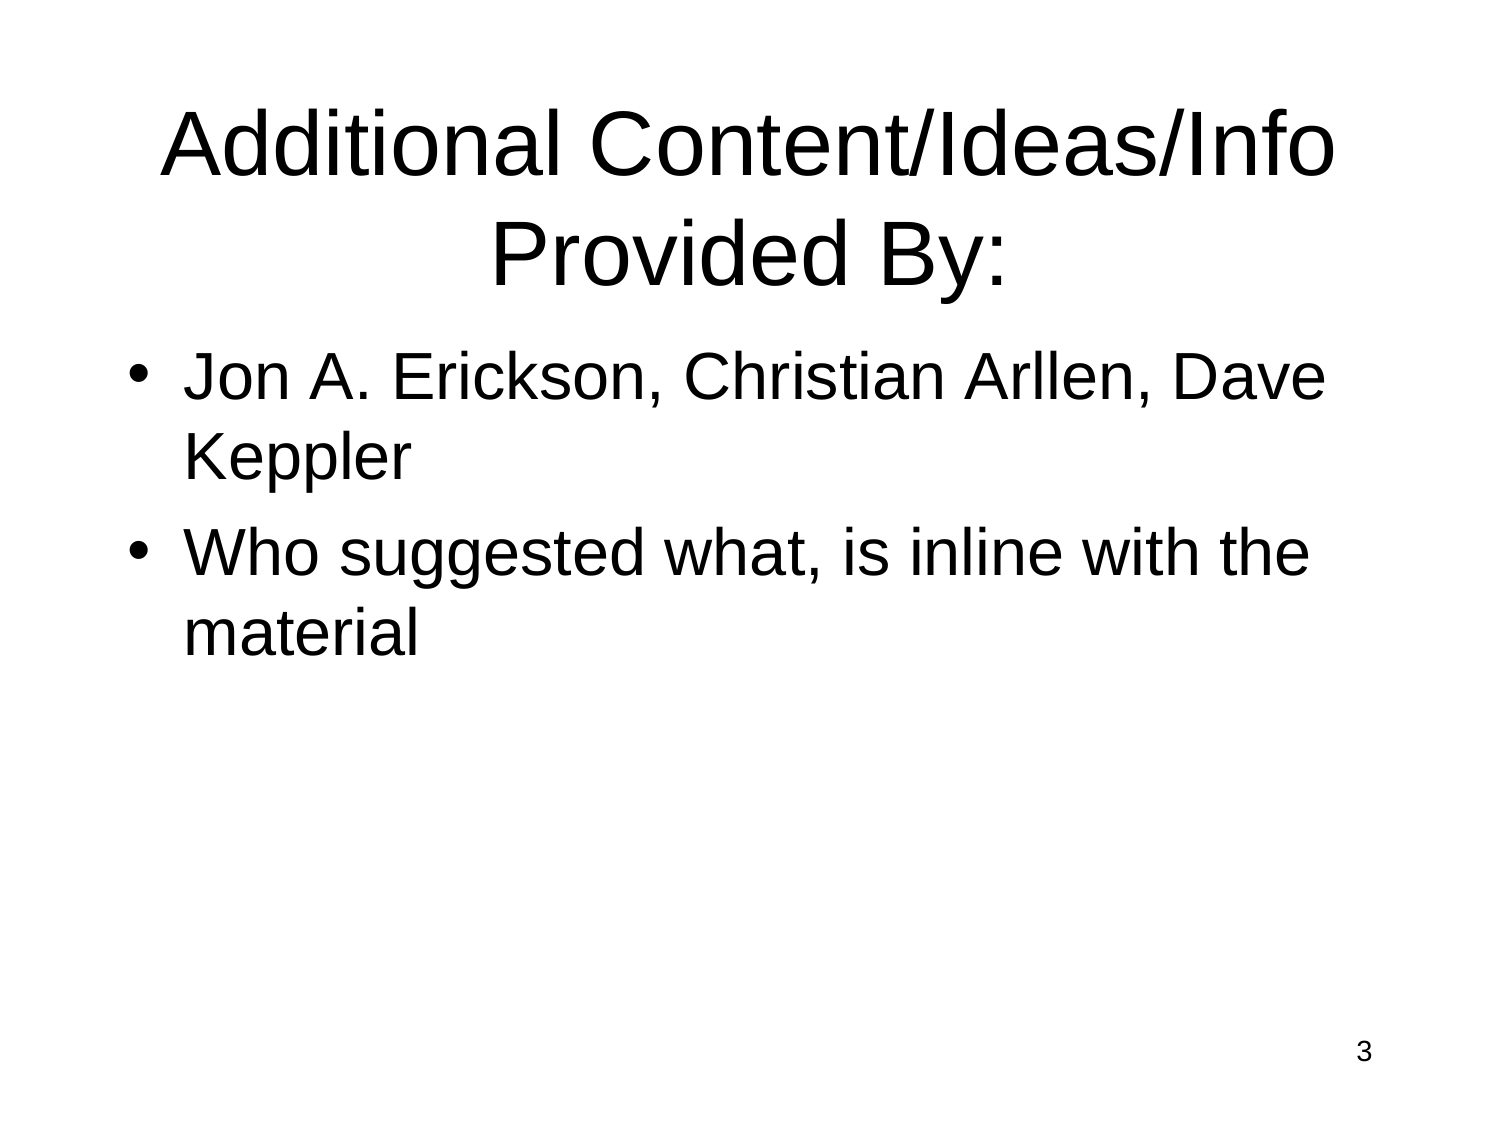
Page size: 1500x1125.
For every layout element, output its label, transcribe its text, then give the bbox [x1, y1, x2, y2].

text_box <number> [1074, 1025, 1388, 1101]
list Jon A. Erickson, Christian Arllen, Dave Keppler Who suggested what, is inline with the material [112, 324, 1388, 1001]
title Additional Content/Ideas/Info Provided By: [112, 76, 1388, 312]
